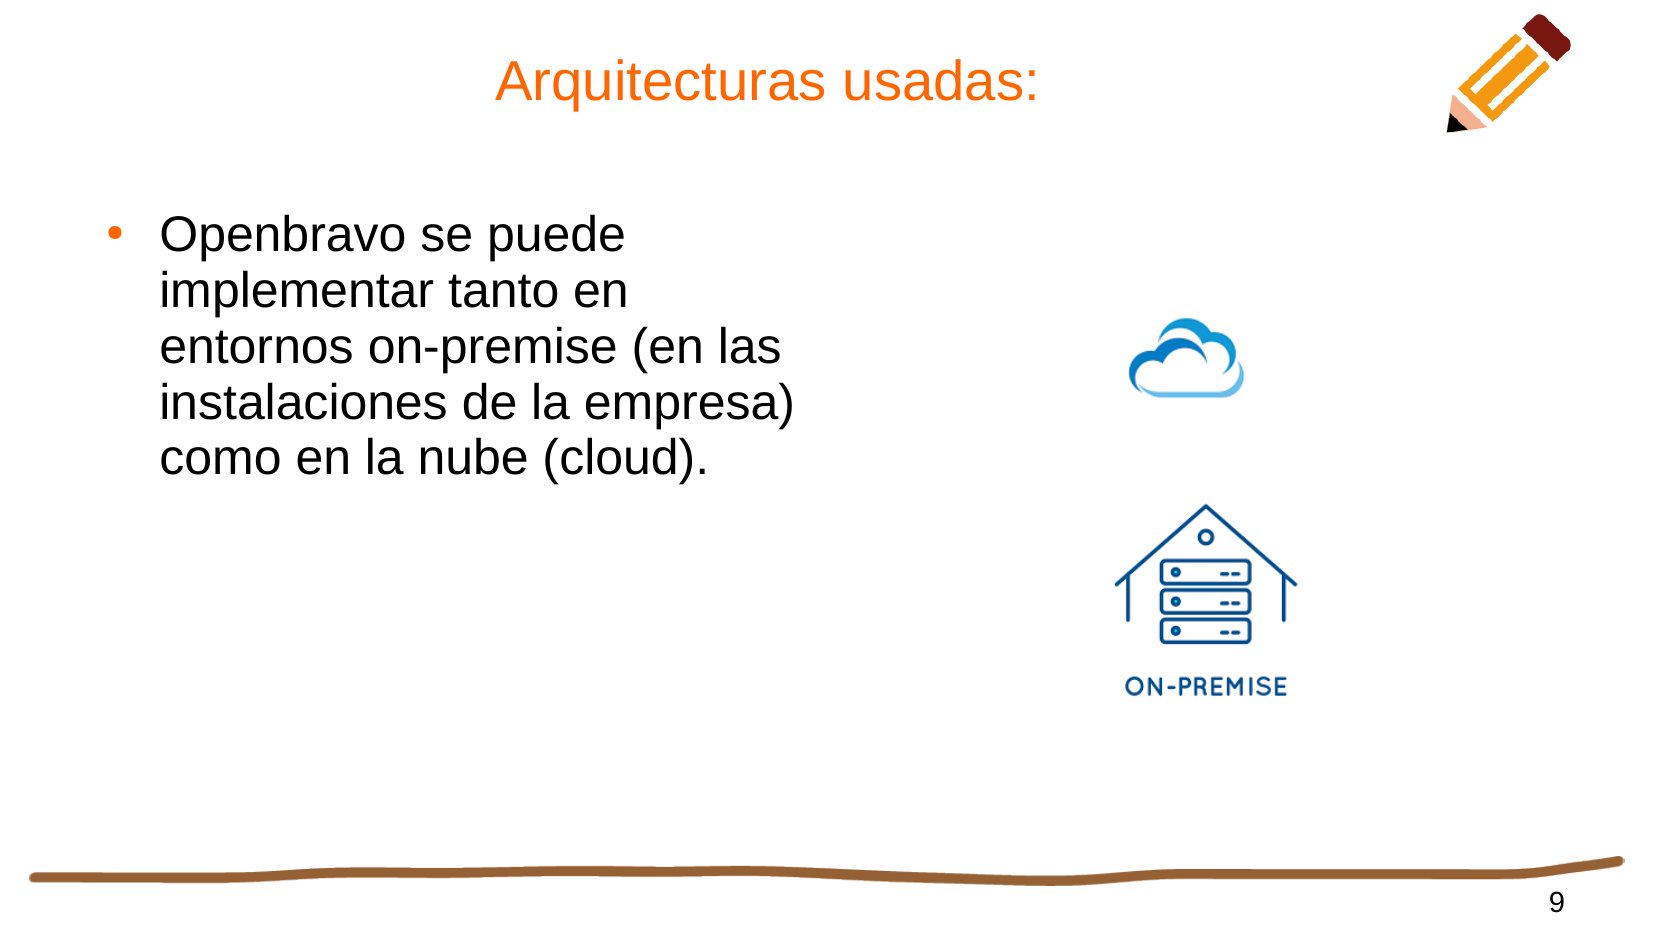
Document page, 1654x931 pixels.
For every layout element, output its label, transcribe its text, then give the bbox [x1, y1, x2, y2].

picture [1014, 243, 1359, 725]
title Arquitecturas usadas: [88, 29, 1447, 133]
picture [1446, 14, 1571, 133]
list Openbravo se puede implementar tanto en entornos on-premise (en las instalaciones de la empresa) como en la nube (cloud). [88, 206, 809, 857]
picture [29, 856, 1625, 886]
